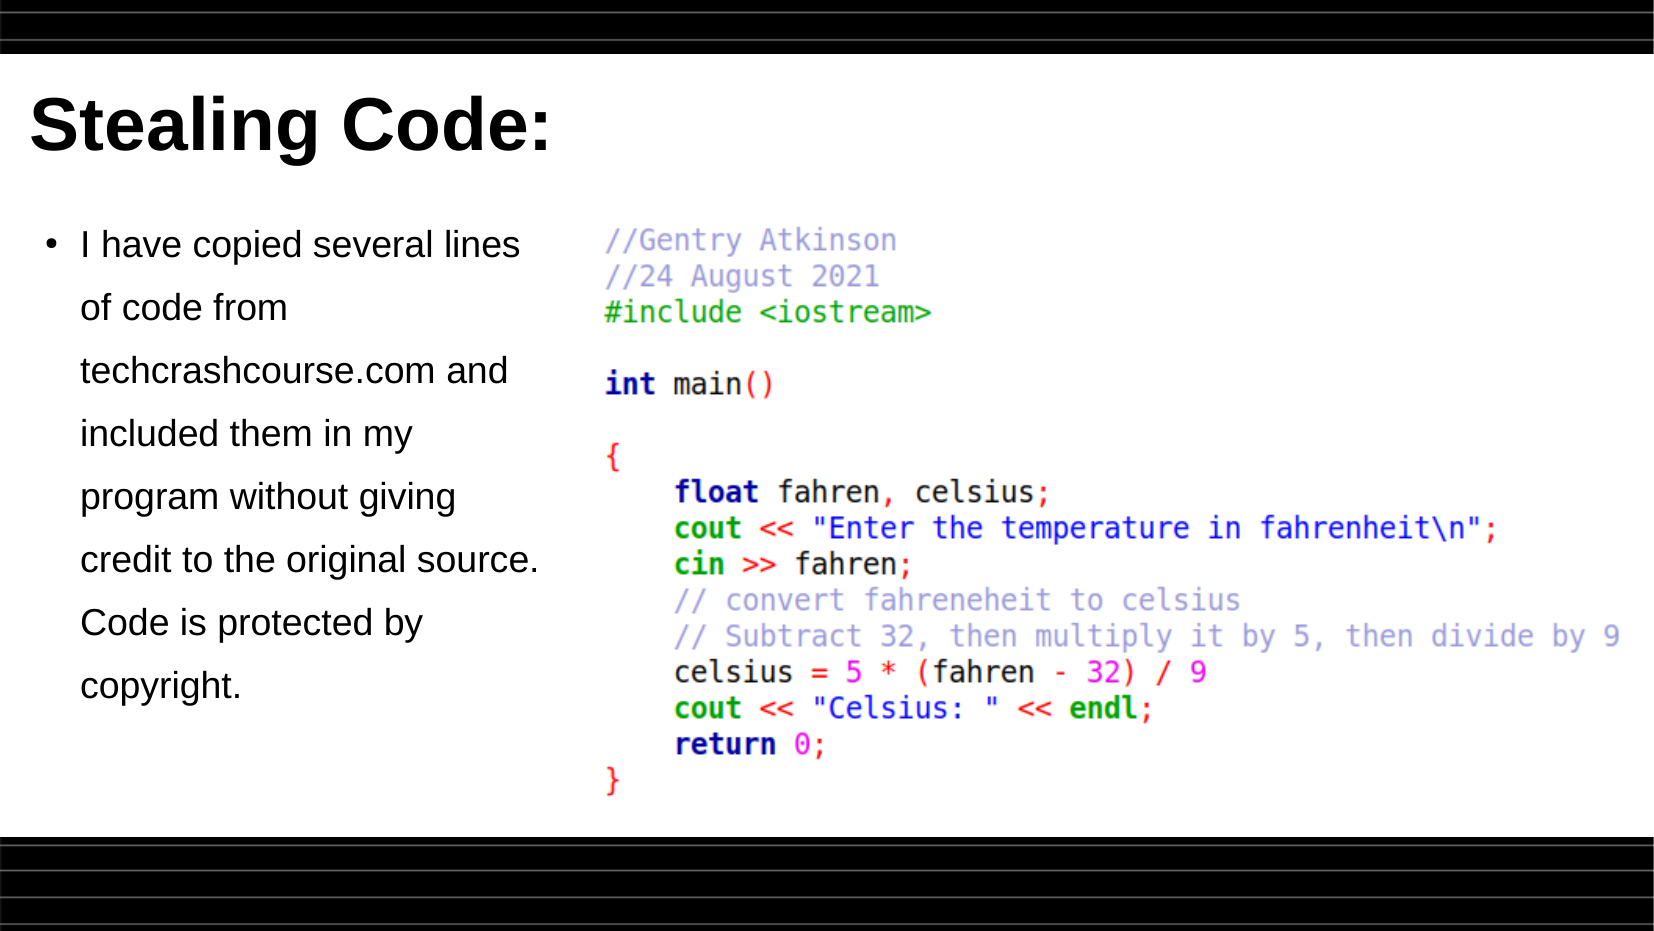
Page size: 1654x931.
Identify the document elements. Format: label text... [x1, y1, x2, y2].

text_box Stealing Code: [15, 75, 1591, 174]
picture [0, 837, 1654, 931]
picture [0, 0, 1654, 54]
picture [603, 224, 1636, 822]
text_box I have copied several lines of code from techcrashcourse.com and included them in my program without giving credit to the original source. Code is protected by copyright. [30, 195, 571, 826]
